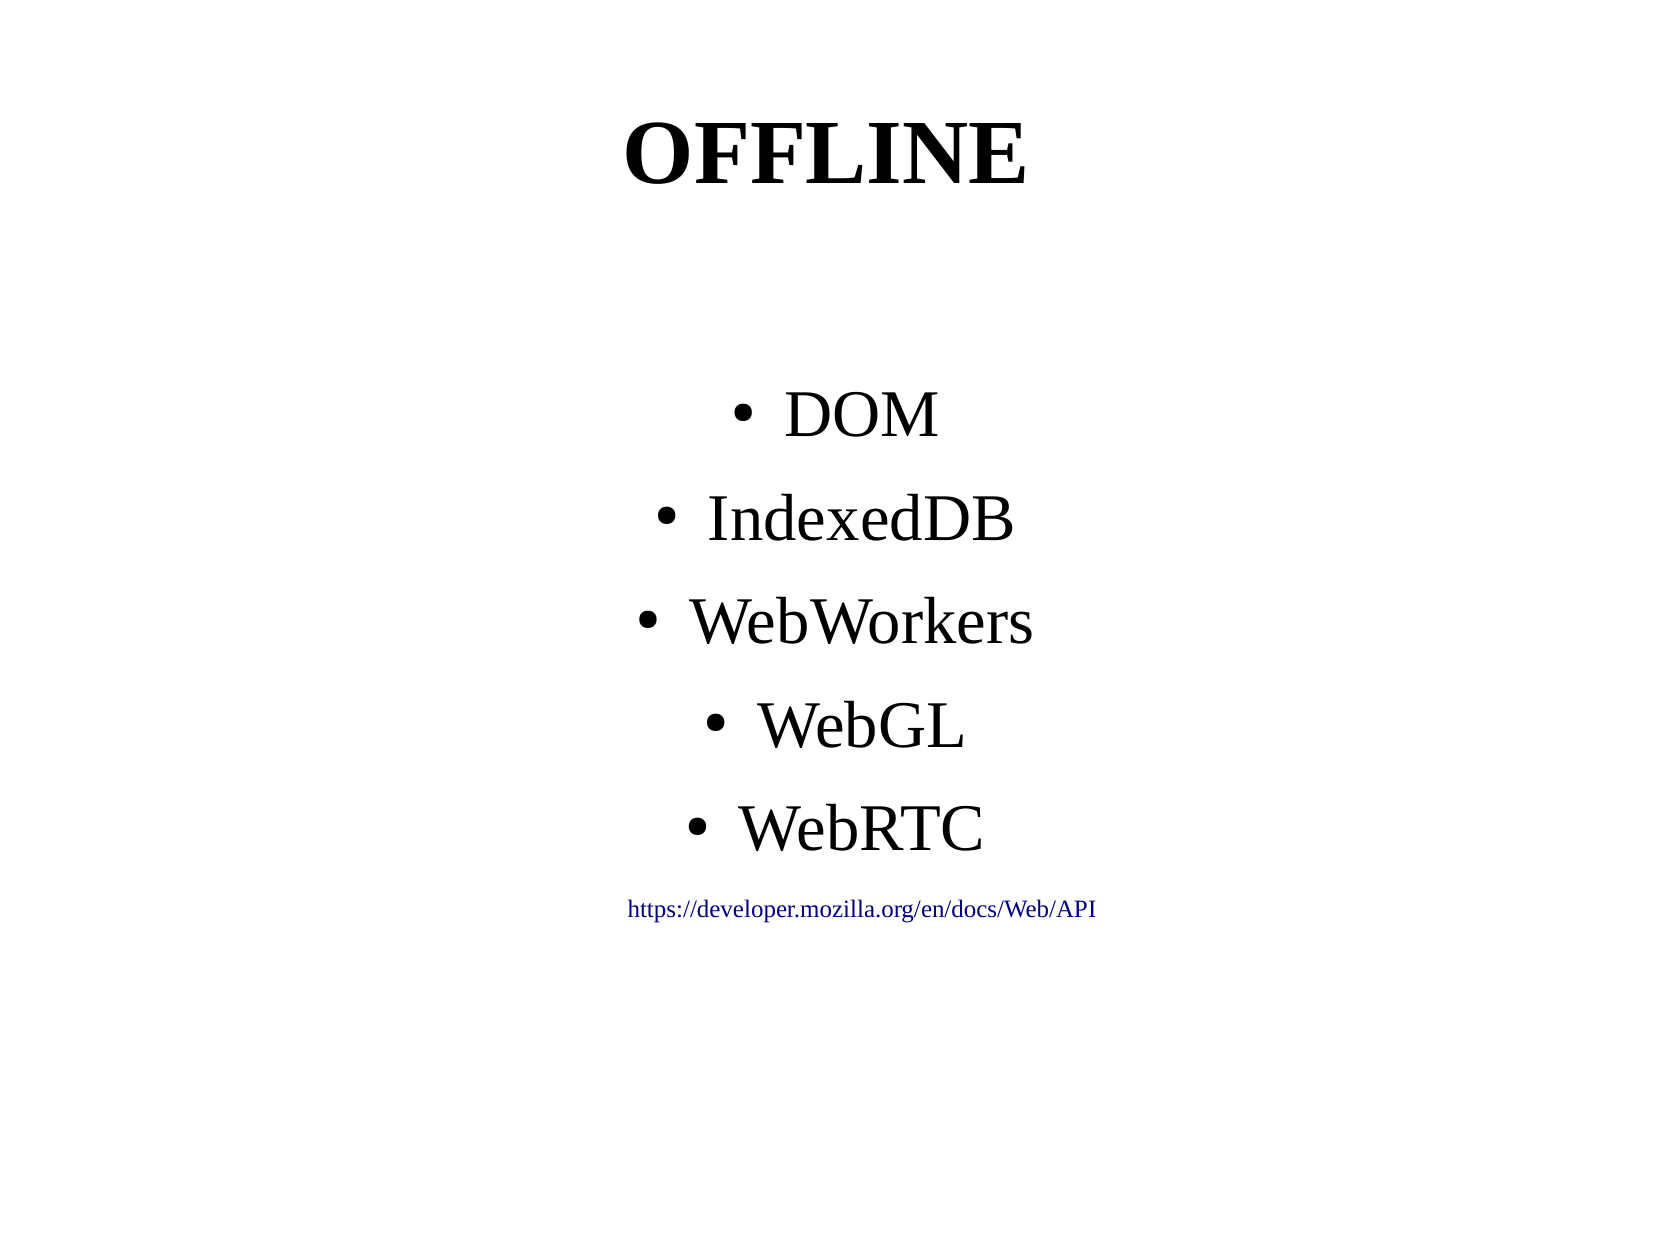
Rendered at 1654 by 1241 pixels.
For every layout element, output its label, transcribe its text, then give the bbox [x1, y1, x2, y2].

list DOM IndexedDB WebWorkers WebGL WebRTC https://developer.mozilla.org/en/docs/Web/API [82, 290, 1571, 1010]
title OFFLINE [82, 49, 1571, 257]
